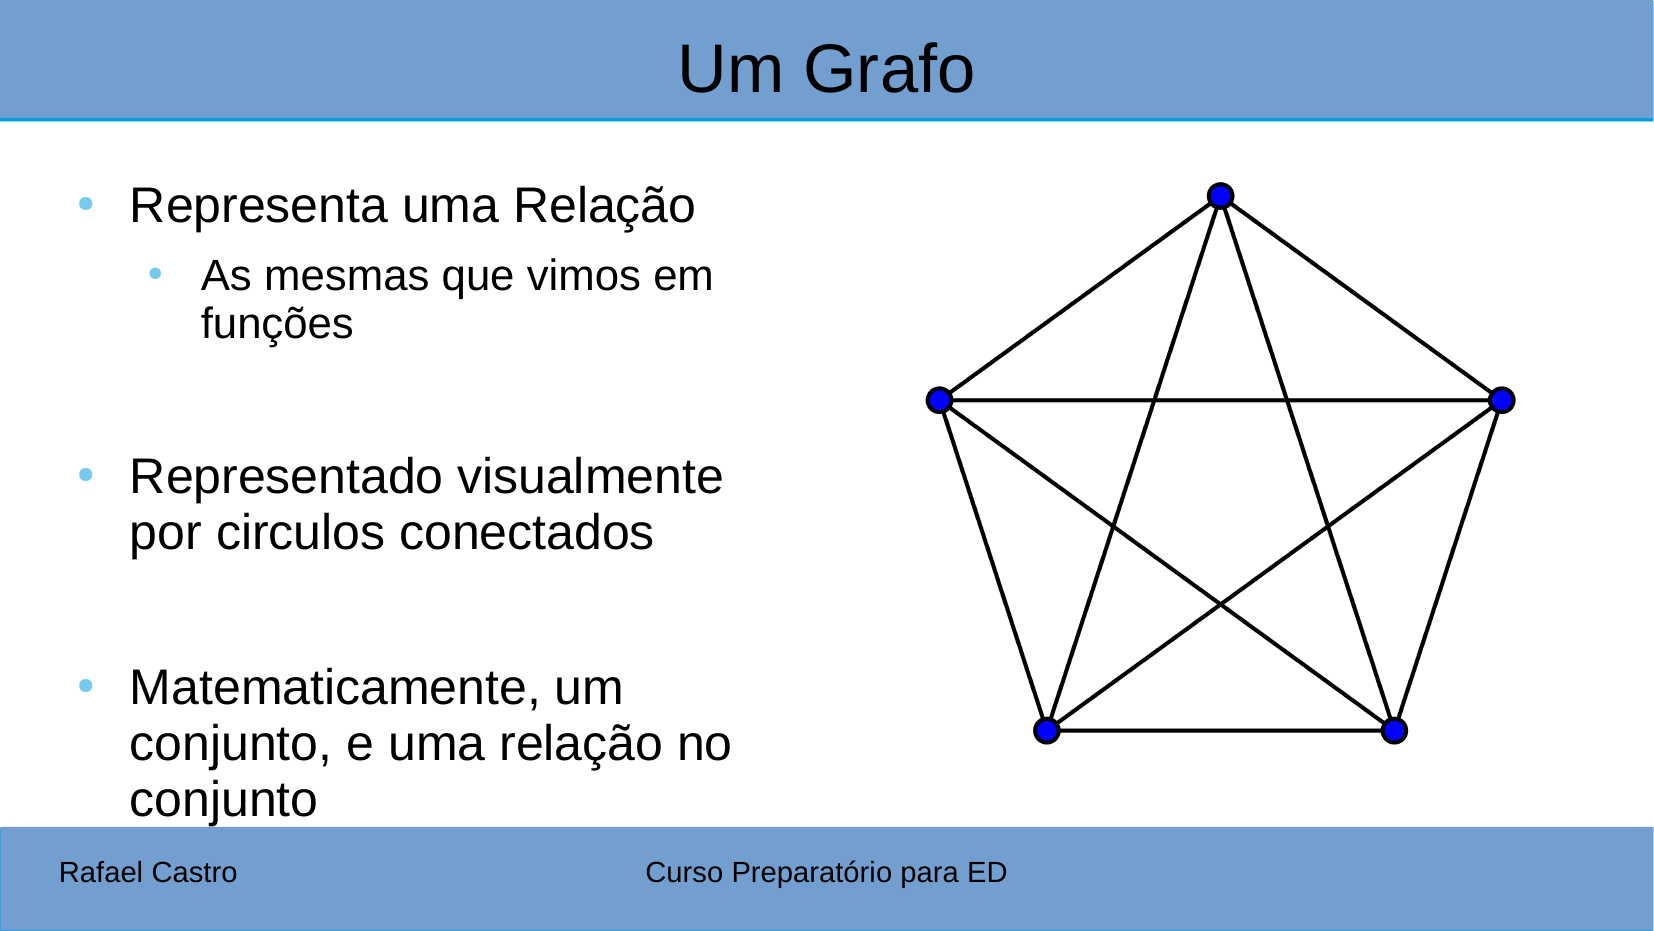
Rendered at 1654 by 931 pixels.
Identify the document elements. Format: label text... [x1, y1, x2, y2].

title Um Grafo [59, 29, 1595, 108]
list Representa uma Relação As mesmas que vimos em funções Representado visualmente por circulos conectados Matematicamente, um conjunto, e uma relação no conjunto [59, 177, 809, 768]
picture [919, 177, 1522, 768]
